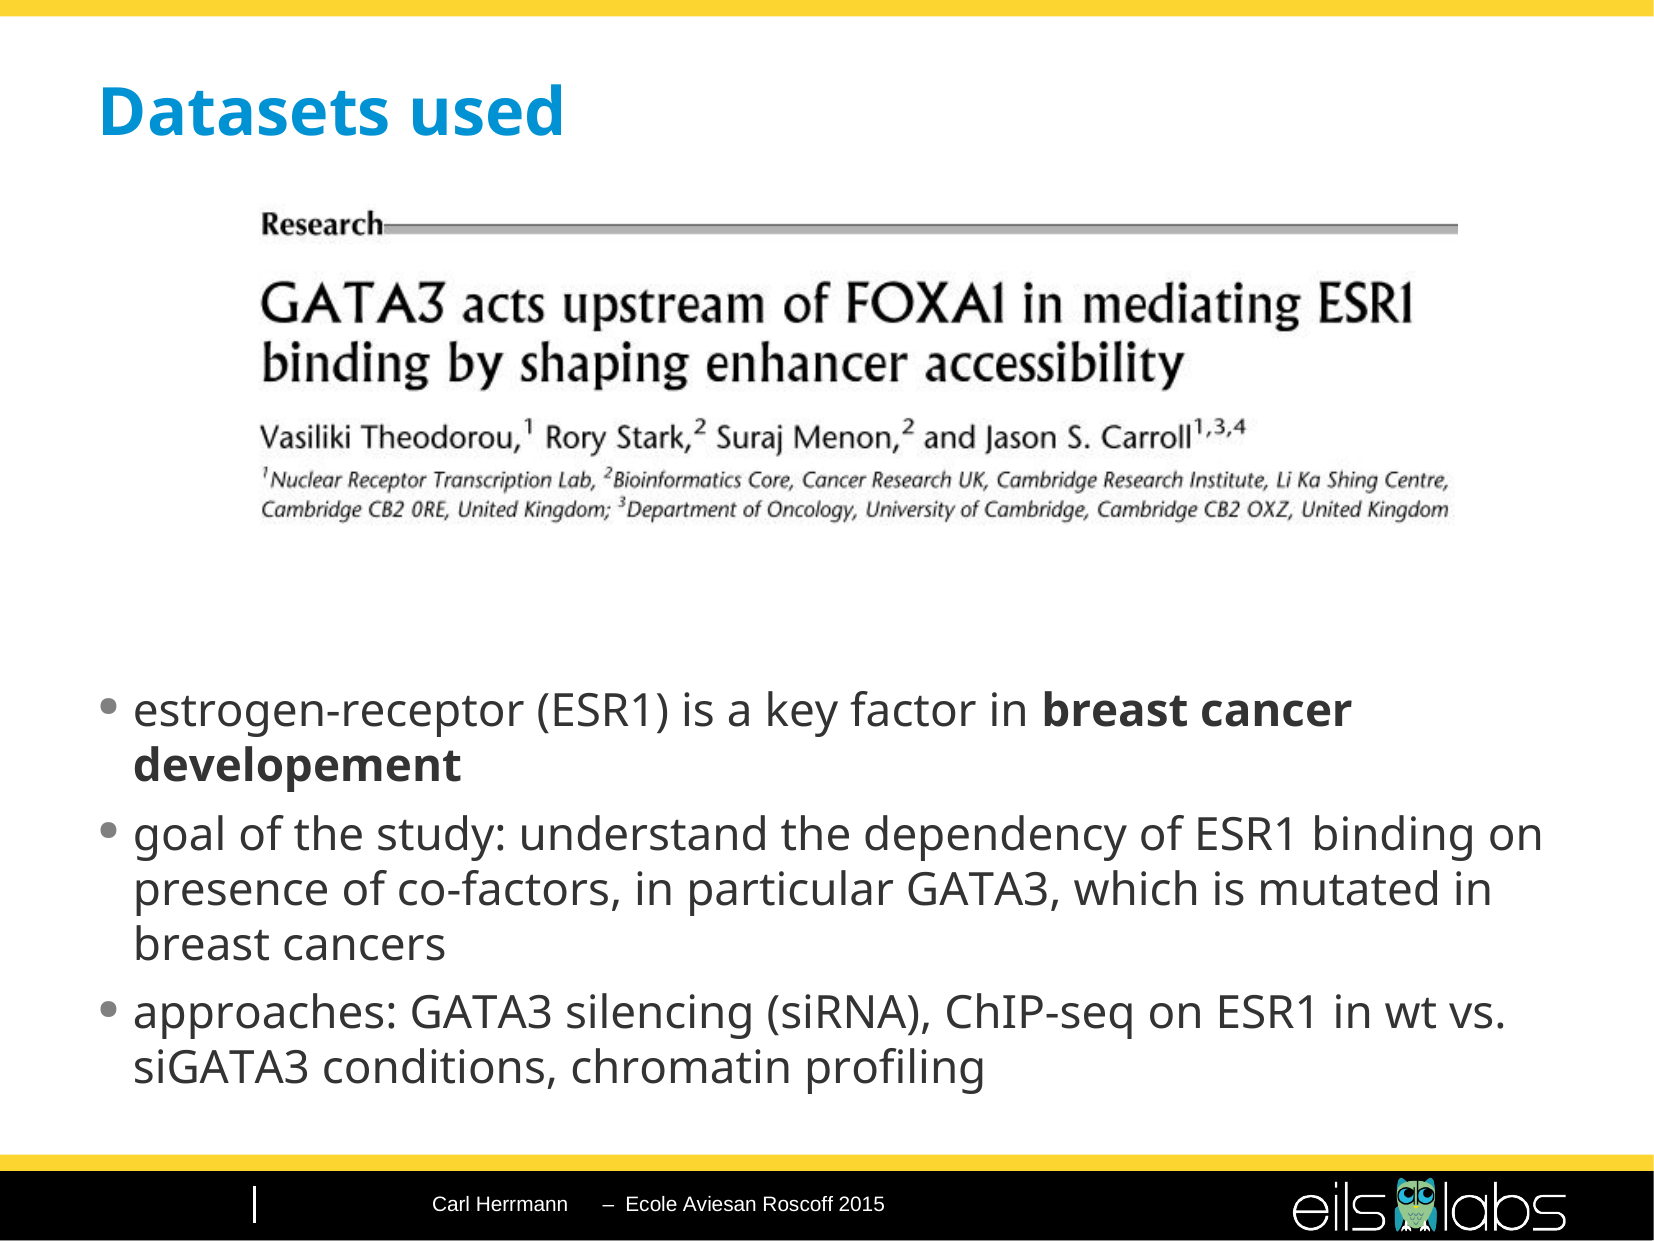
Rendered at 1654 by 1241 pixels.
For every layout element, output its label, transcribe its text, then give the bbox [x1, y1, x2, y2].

picture [1292, 1177, 1566, 1232]
picture [220, 191, 1458, 559]
title Datasets used [82, 61, 1571, 168]
list estrogen-receptor (ESR1) is a key factor in breast cancer developement goal of the study: understand the dependency of ESR1 binding on presence of co-factors, in particular GATA3, which is mutated in breast cancers approaches: GATA3 silencing (siRNA), ChIP-seq on ESR1 in wt vs. siGATA3 conditions, chromatin profiling [82, 673, 1619, 1158]
